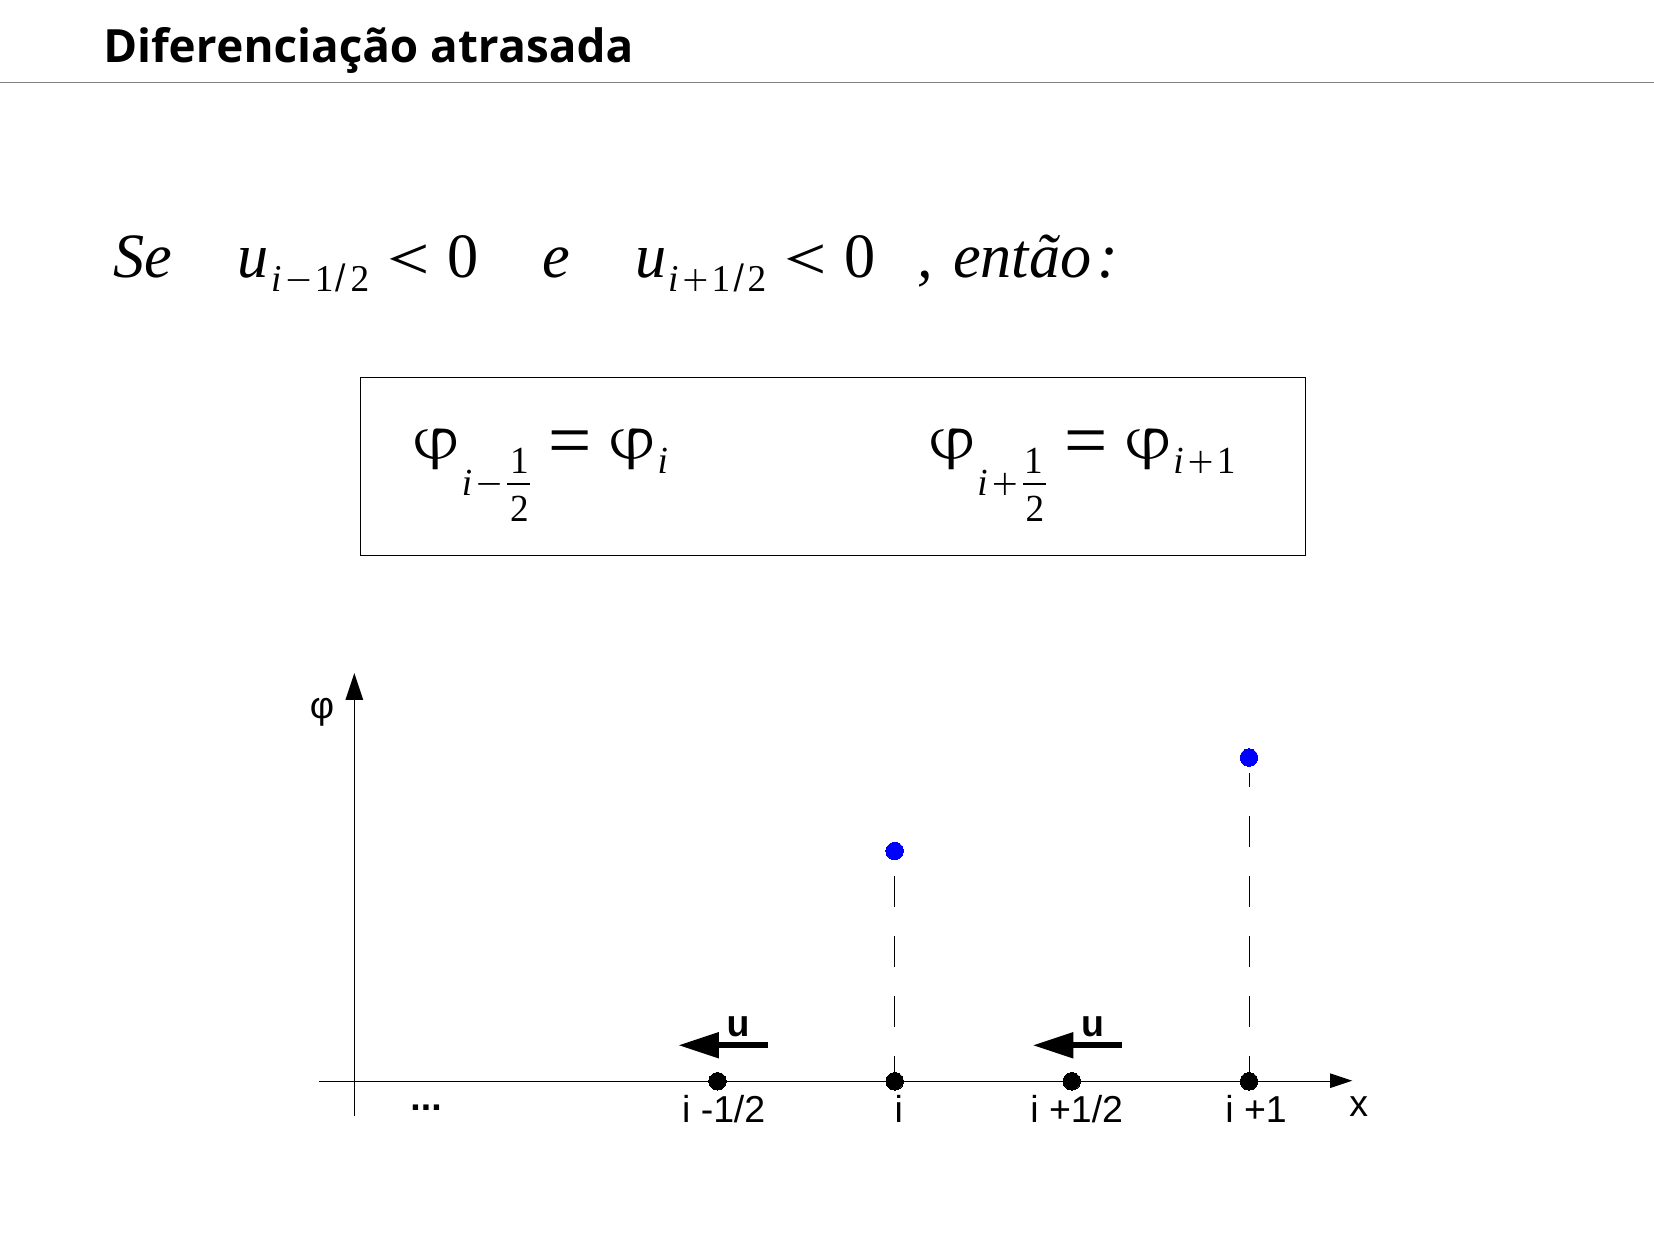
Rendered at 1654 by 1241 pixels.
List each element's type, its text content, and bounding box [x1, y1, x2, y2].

text_box [1240, 748, 1258, 767]
text_box i [879, 1082, 918, 1138]
text_box i -1/2 [667, 1082, 781, 1138]
text_box [708, 1072, 727, 1081]
text_box [1240, 1072, 1258, 1091]
text_box [885, 1072, 894, 1081]
text_box Diferenciação atrasada [88, 5, 711, 77]
text_box u [711, 994, 765, 1052]
text_box φ [295, 677, 350, 735]
text_box ... [395, 1068, 457, 1126]
text_box i +1/2 [1015, 1082, 1139, 1138]
text_box [895, 1072, 904, 1081]
text_box x [1334, 1074, 1383, 1132]
chart [104, 220, 1125, 301]
text_box [886, 1082, 904, 1091]
text_box i +1 [1210, 1080, 1302, 1138]
text_box [1063, 1082, 1081, 1091]
chart [407, 401, 1242, 530]
text_box [1063, 1072, 1081, 1081]
text_box u [1066, 994, 1119, 1052]
text_box [708, 1082, 727, 1091]
text_box [885, 842, 904, 860]
